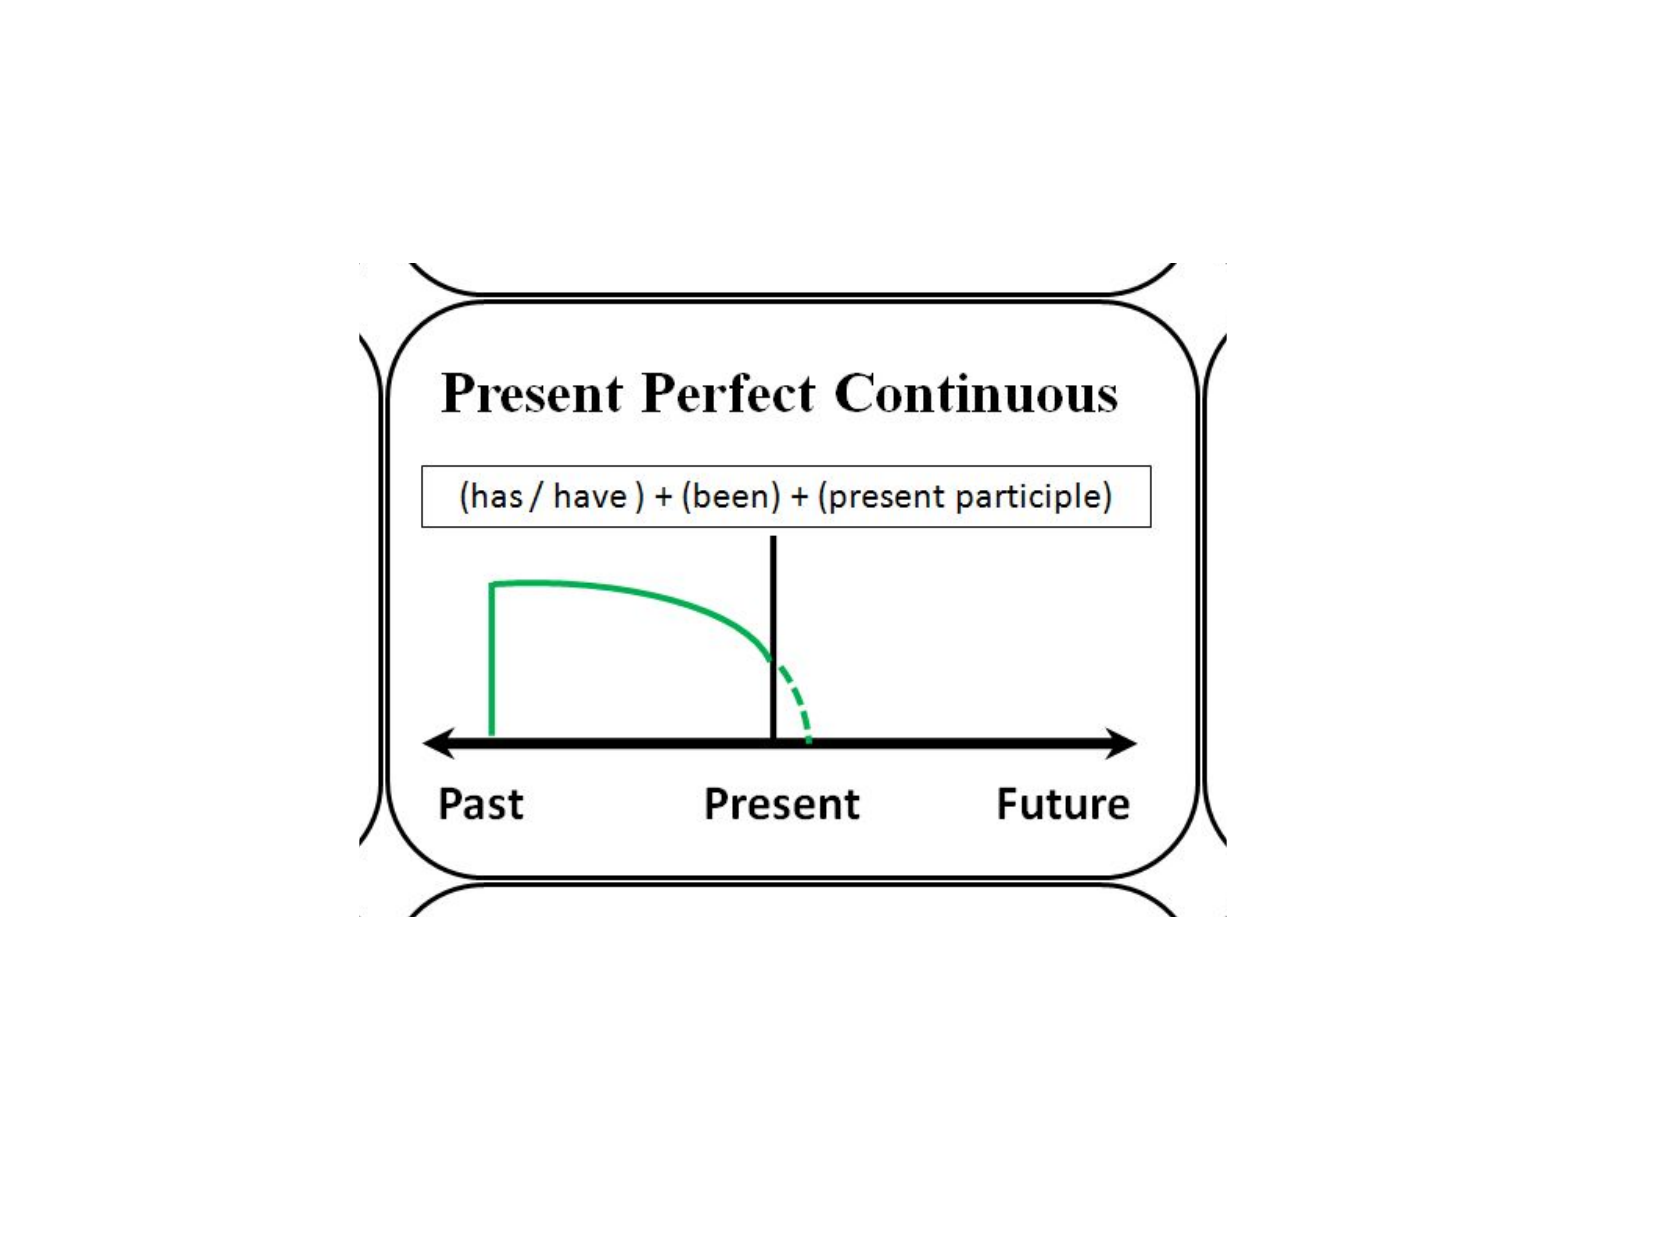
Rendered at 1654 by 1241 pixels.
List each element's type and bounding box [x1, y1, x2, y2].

text_box [359, 263, 1227, 917]
